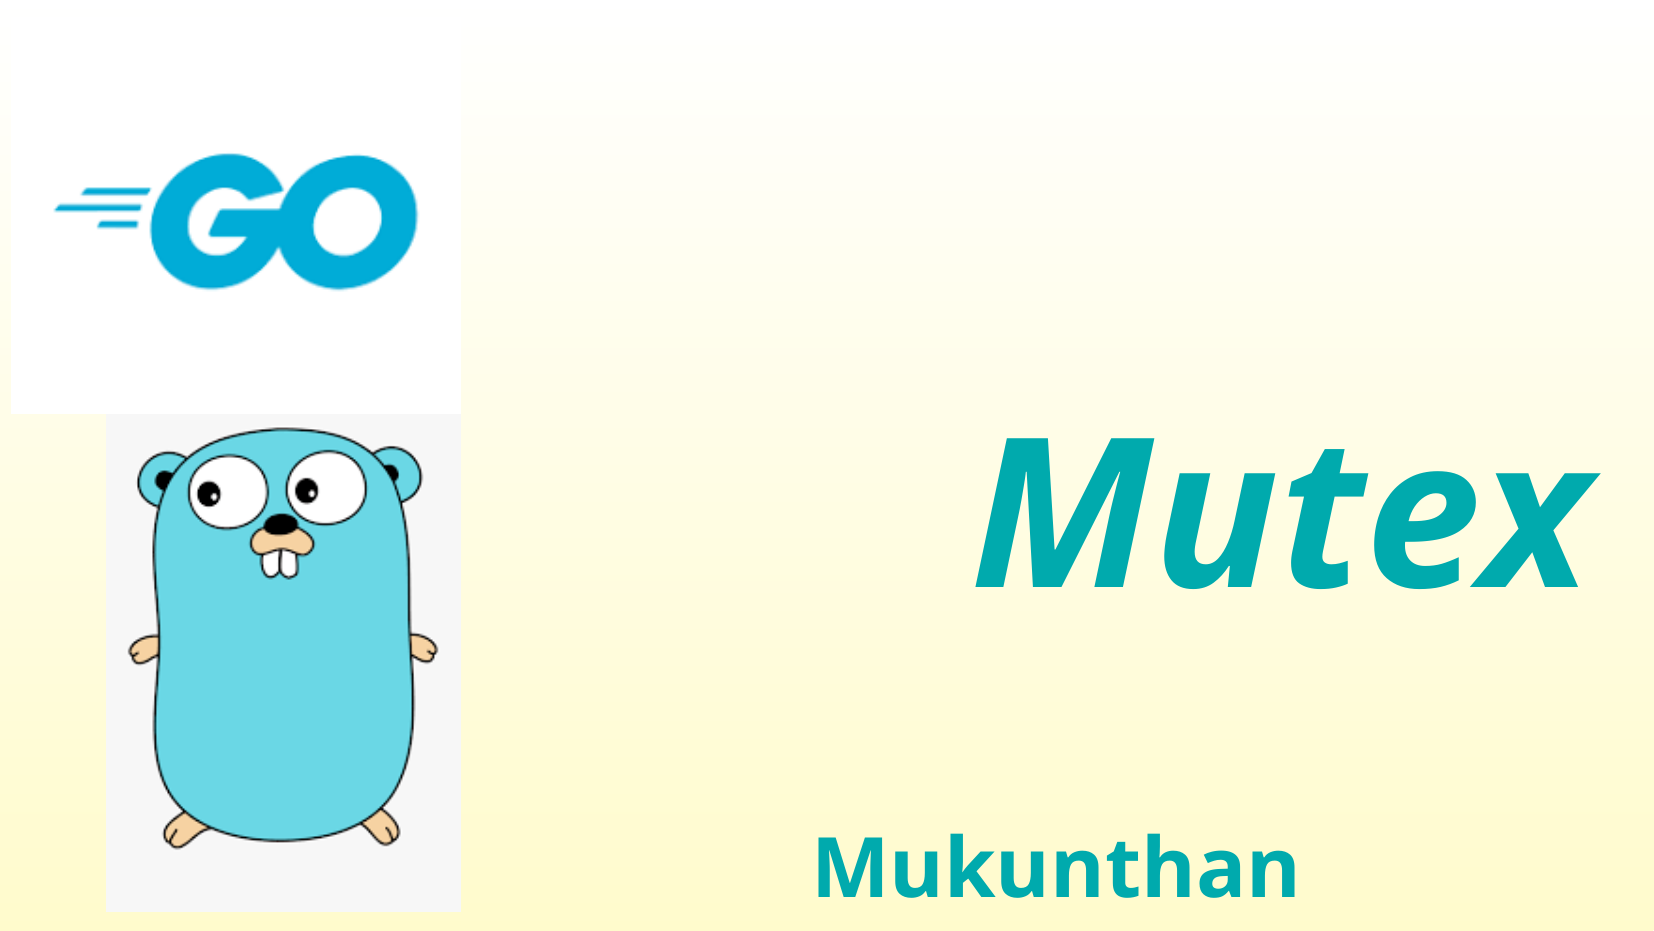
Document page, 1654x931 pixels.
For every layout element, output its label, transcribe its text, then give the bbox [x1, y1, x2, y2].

text_box Mukunthan Ragavan [796, 801, 1630, 910]
text_box Mutex [484, 357, 1607, 606]
picture [11, 17, 461, 913]
